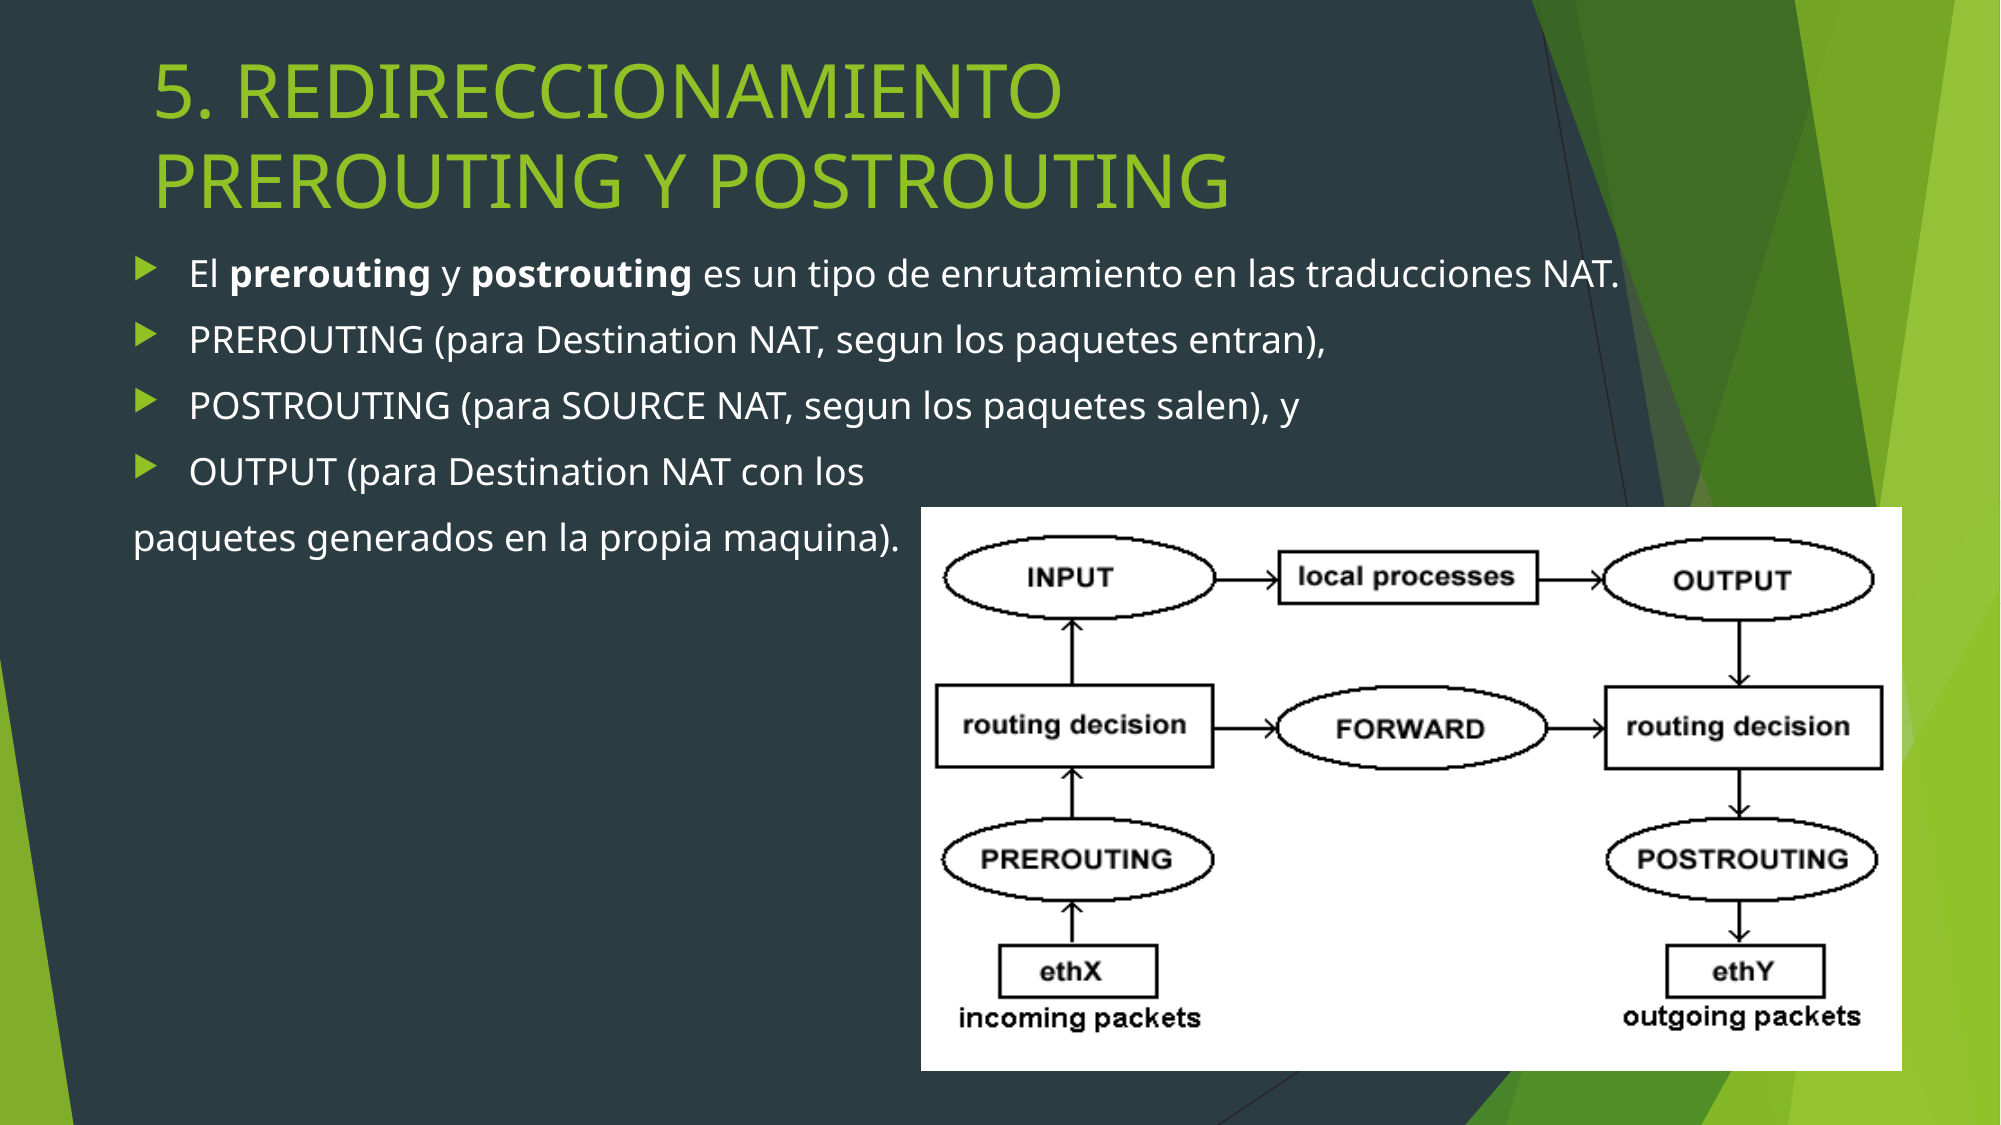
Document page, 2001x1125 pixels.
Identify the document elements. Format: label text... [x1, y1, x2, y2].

list El prerouting y postrouting es un tipo de enrutamiento en las traducciones NAT. PREROUTING (para Destination NAT, segun los paquetes entran), POSTROUTING (para SOURCE NAT, segun los paquetes salen), y OUTPUT (para Destination NAT con los paquetes generados en la propia maquina). [117, 242, 1843, 957]
picture [921, 507, 1902, 1071]
title 5. REDIRECCIONAMIENTO PREROUTING Y POSTROUTING [137, 35, 1863, 352]
